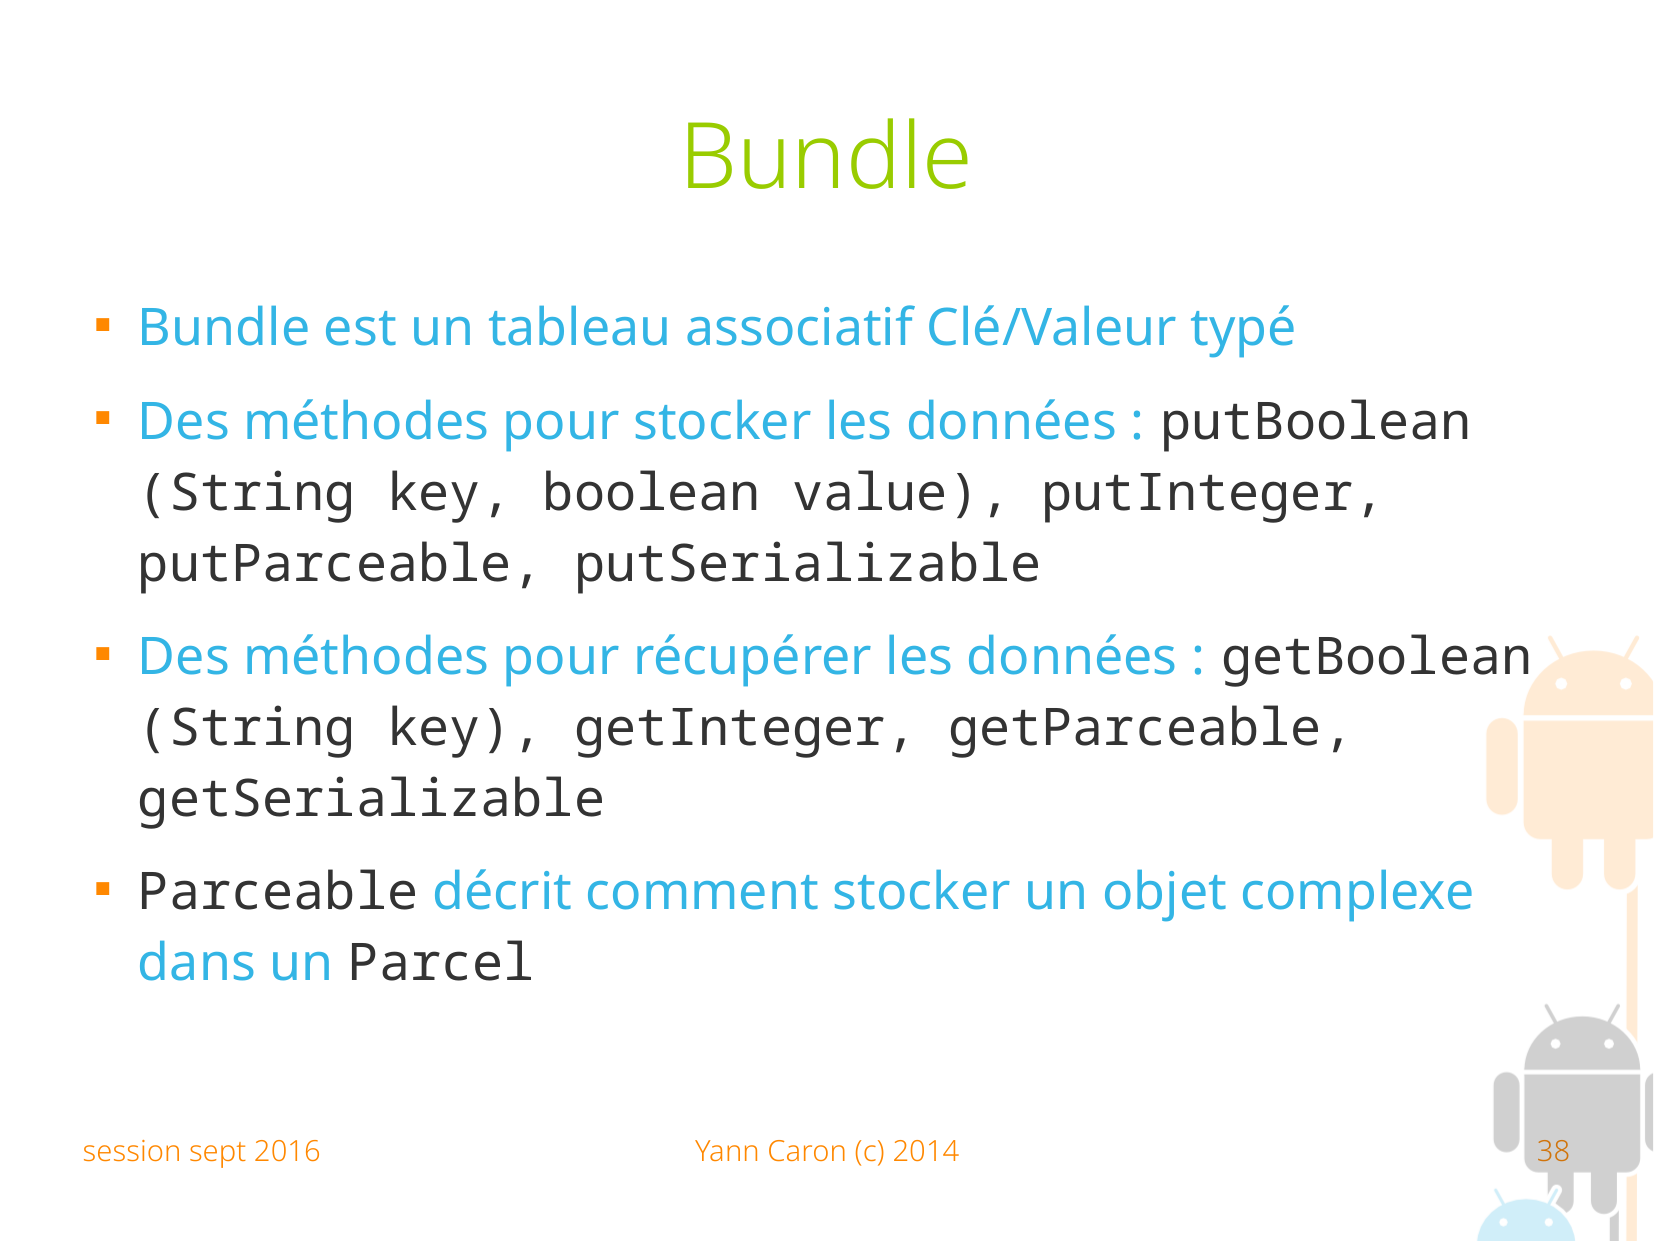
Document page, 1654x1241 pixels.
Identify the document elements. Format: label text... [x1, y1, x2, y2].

title Bundle [82, 49, 1571, 257]
picture [240, 423, 1654, 1241]
list Bundle est un tableau associatif Clé/Valeur typé Des méthodes pour stocker les données : putBoolean (String key, boolean value), putInteger, putParceable, putSerializable Des méthodes pour récupérer les données : getBoolean (String key), getInteger, getParceable, getSerializable Parceable décrit comment stocker un objet complexe dans un Parcel [82, 290, 1571, 1010]
